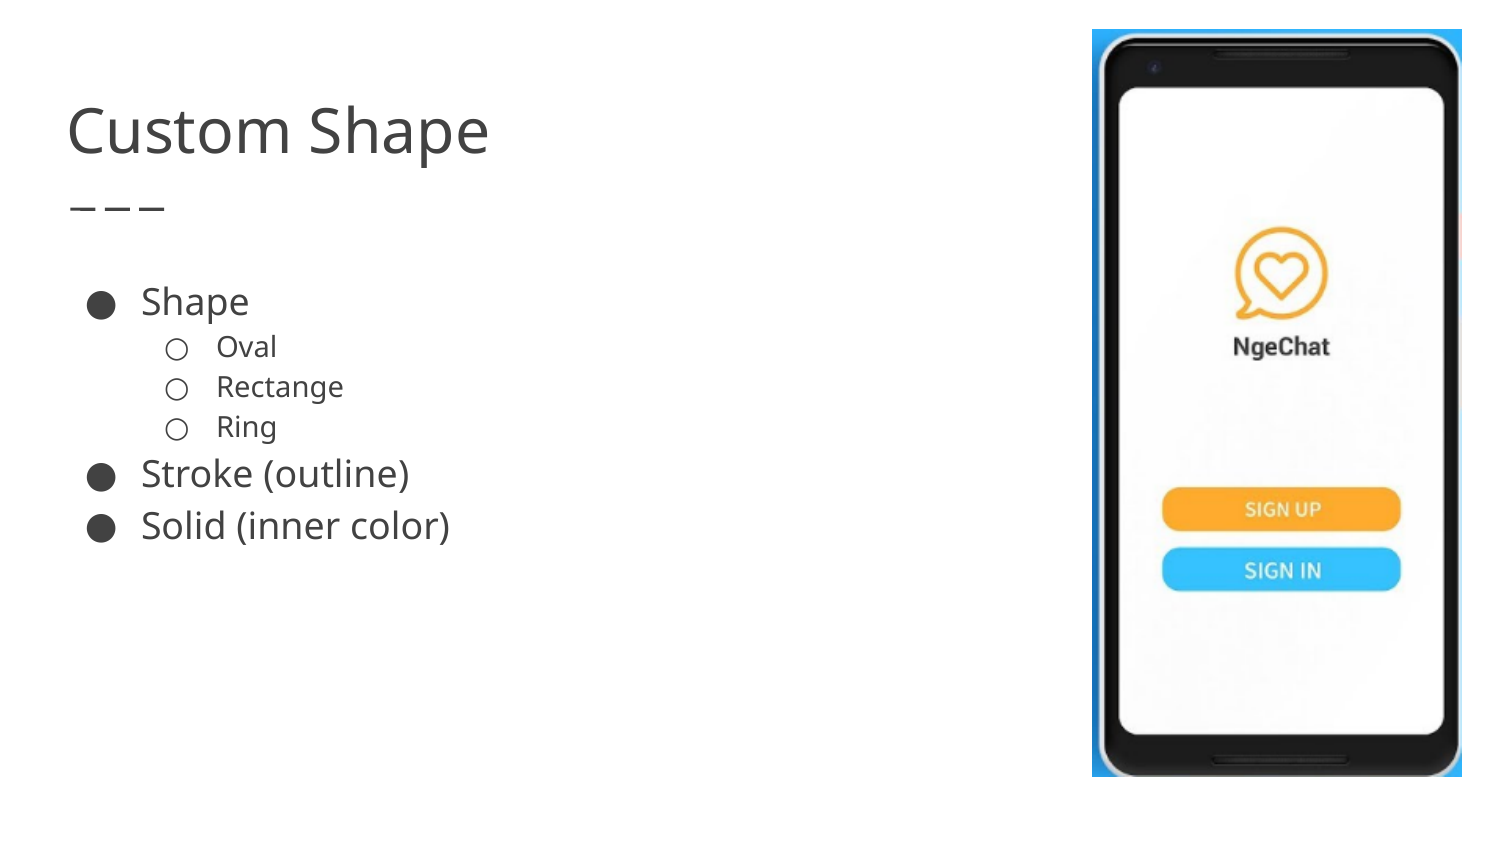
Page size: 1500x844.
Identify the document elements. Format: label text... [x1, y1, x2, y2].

picture [1092, 29, 1462, 777]
list Shape Oval Rectange Ring Stroke (outline) Solid (inner color) [51, 178, 1005, 750]
title Custom Shape [51, 61, 1092, 182]
